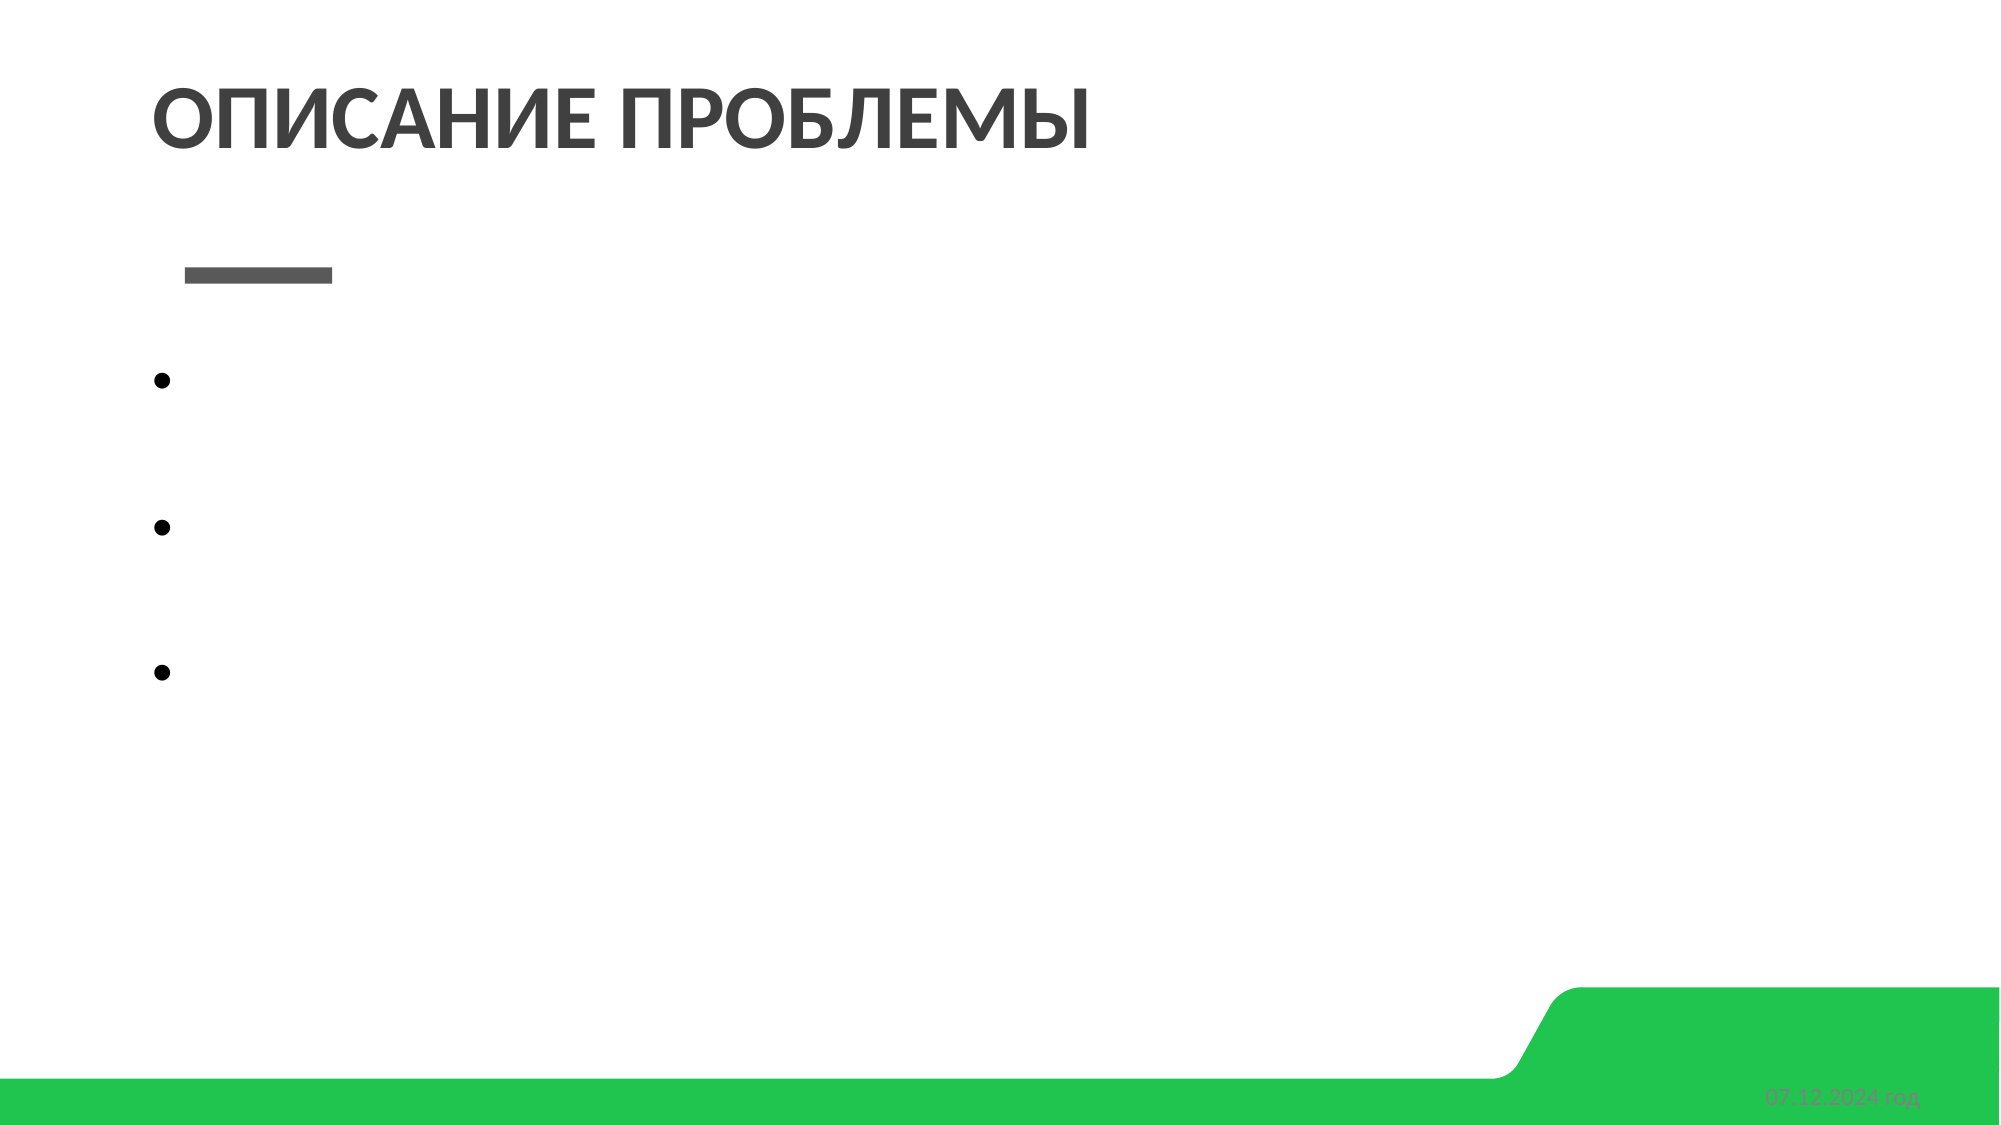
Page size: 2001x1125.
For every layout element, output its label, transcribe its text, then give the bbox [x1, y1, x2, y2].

text_box 07.12.2024 год [1750, 1065, 2000, 1125]
title Описание проблемы [137, 59, 1863, 178]
list [137, 338, 1863, 976]
